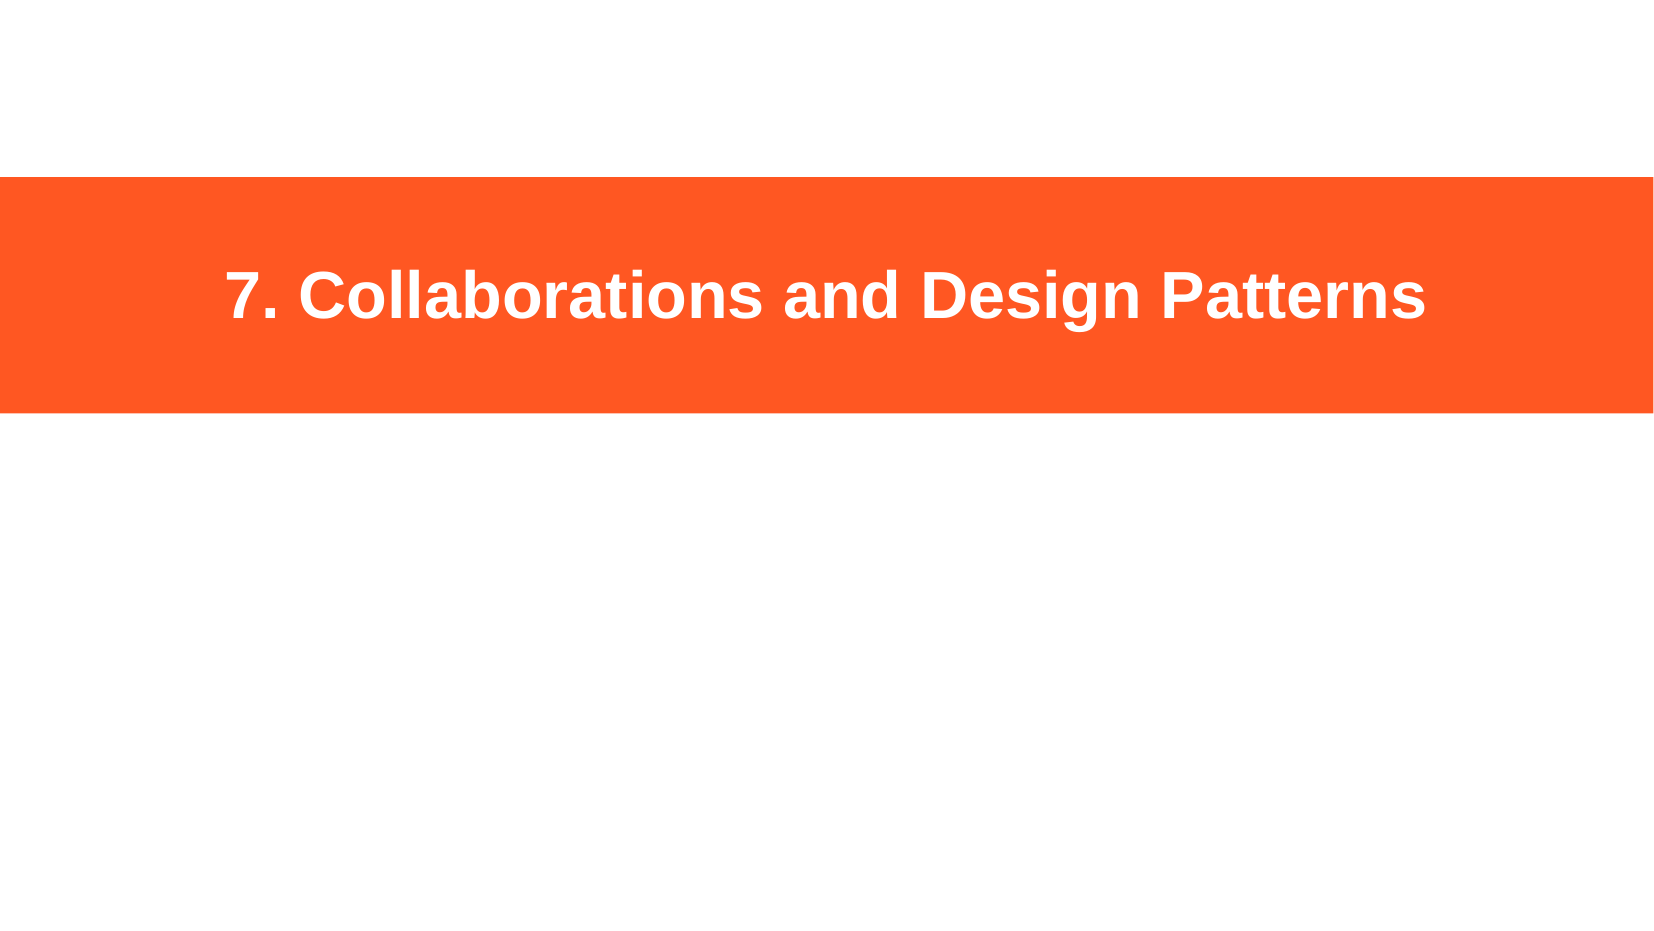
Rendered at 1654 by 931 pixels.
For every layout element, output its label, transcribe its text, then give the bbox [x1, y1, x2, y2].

title 7. Collaborations and Design Patterns [0, 177, 1654, 414]
